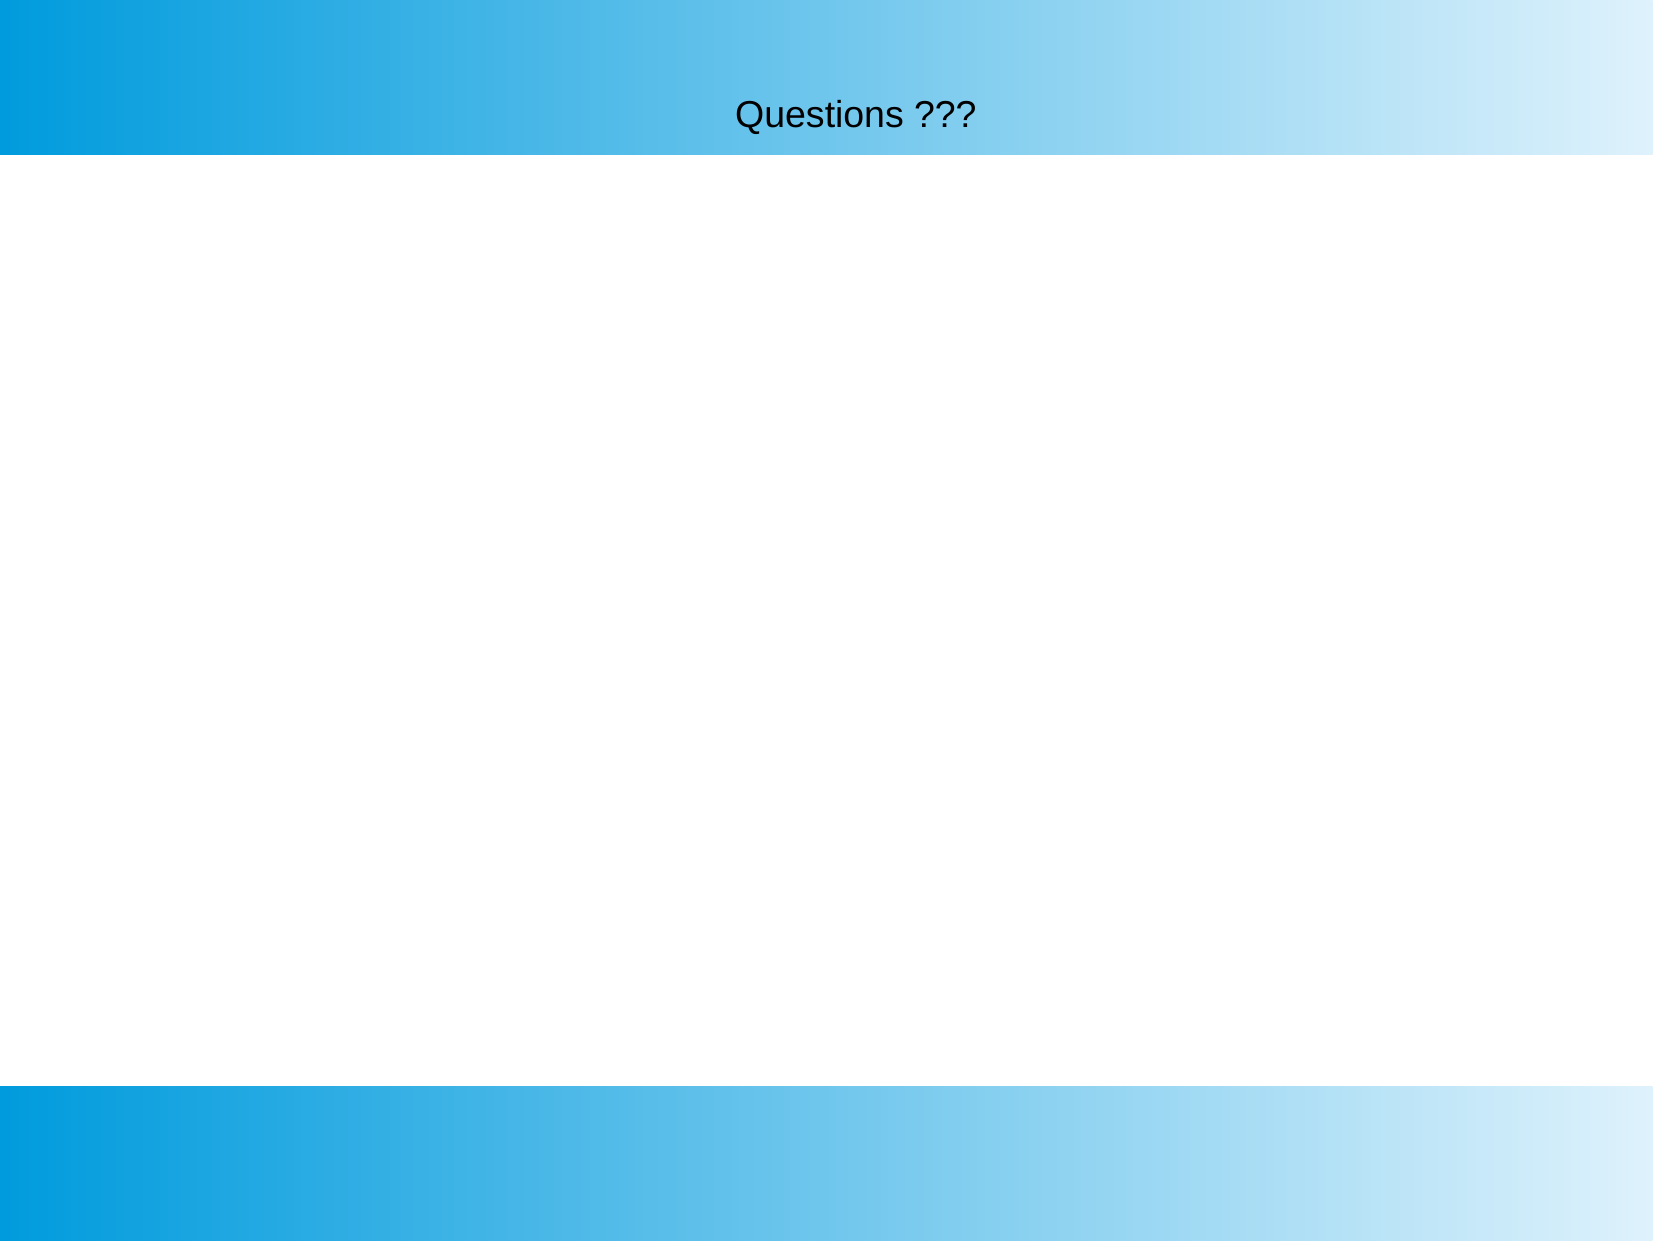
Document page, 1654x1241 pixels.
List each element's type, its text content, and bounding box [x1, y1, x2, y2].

text_box Questions ??? [720, 82, 992, 143]
